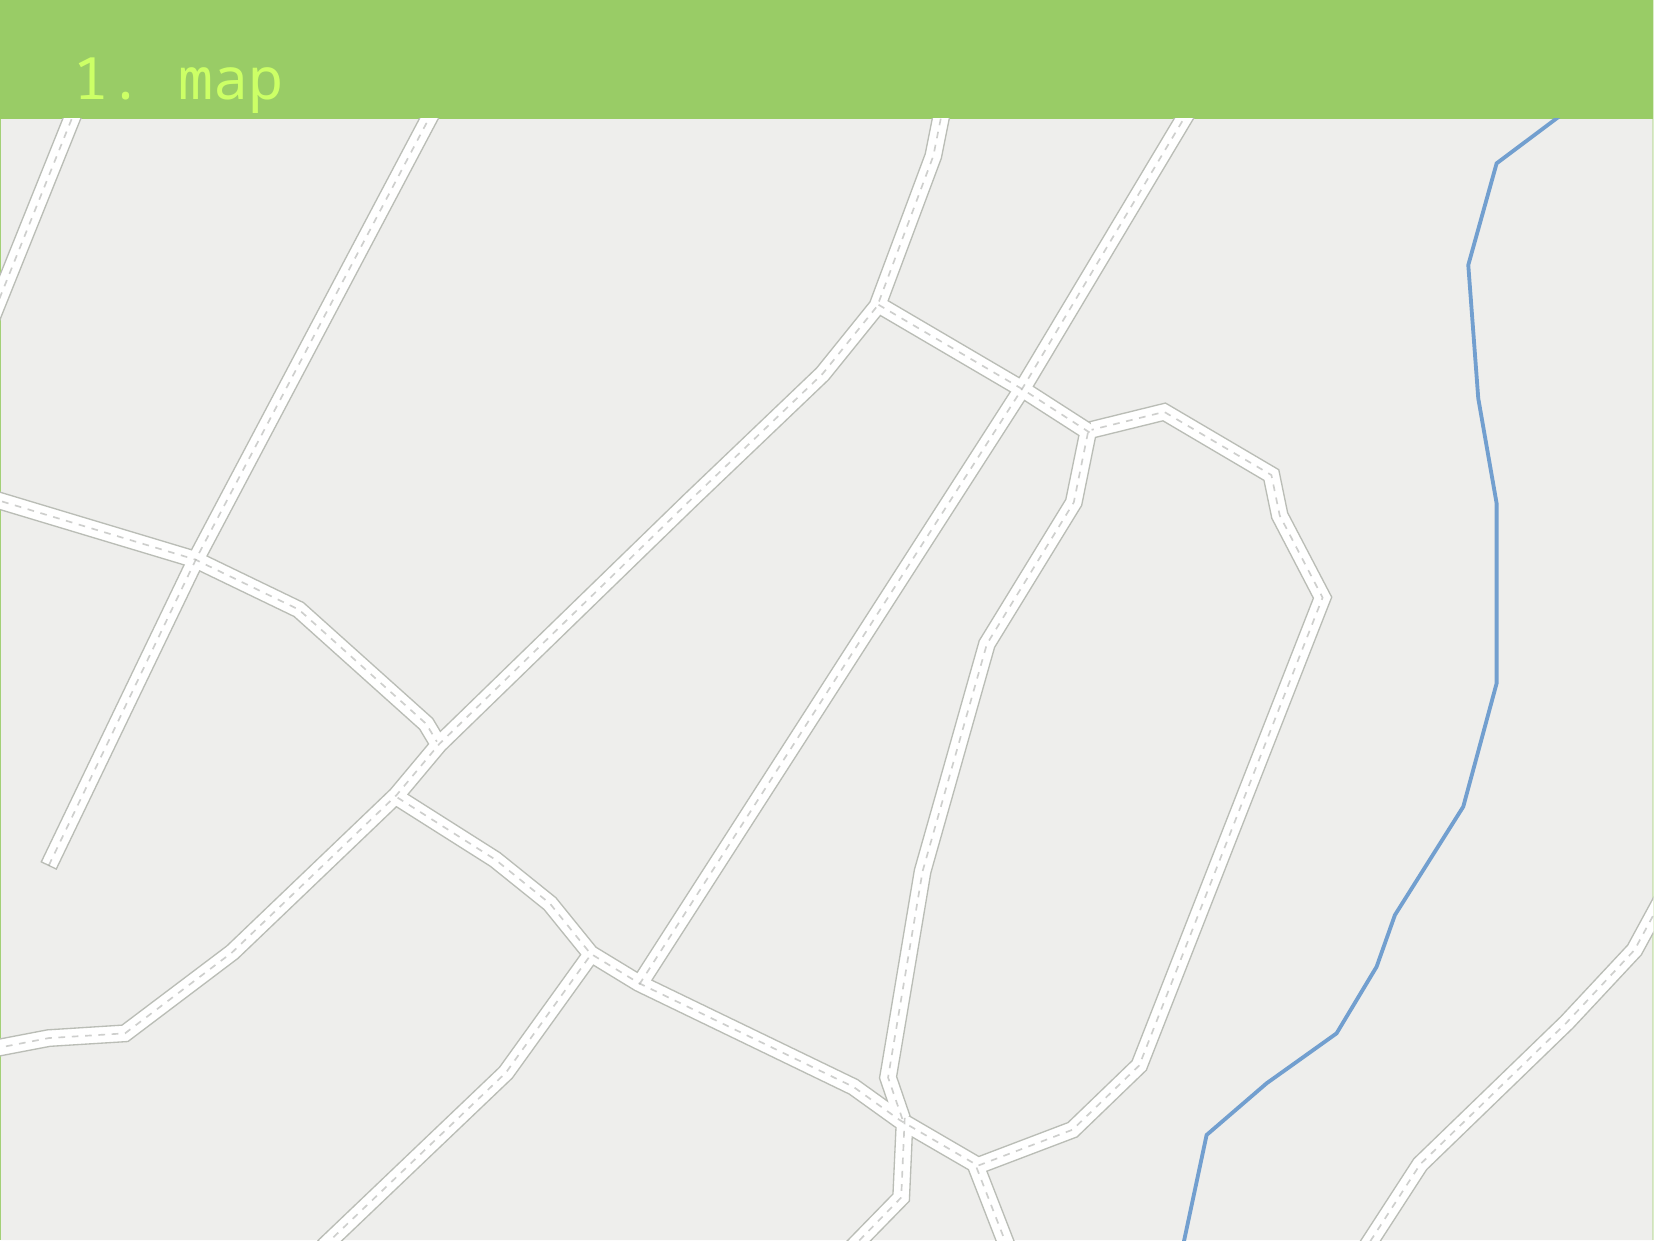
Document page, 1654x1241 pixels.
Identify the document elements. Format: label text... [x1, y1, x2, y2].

text_box 1. map [59, 29, 299, 115]
picture [0, 118, 1654, 1241]
